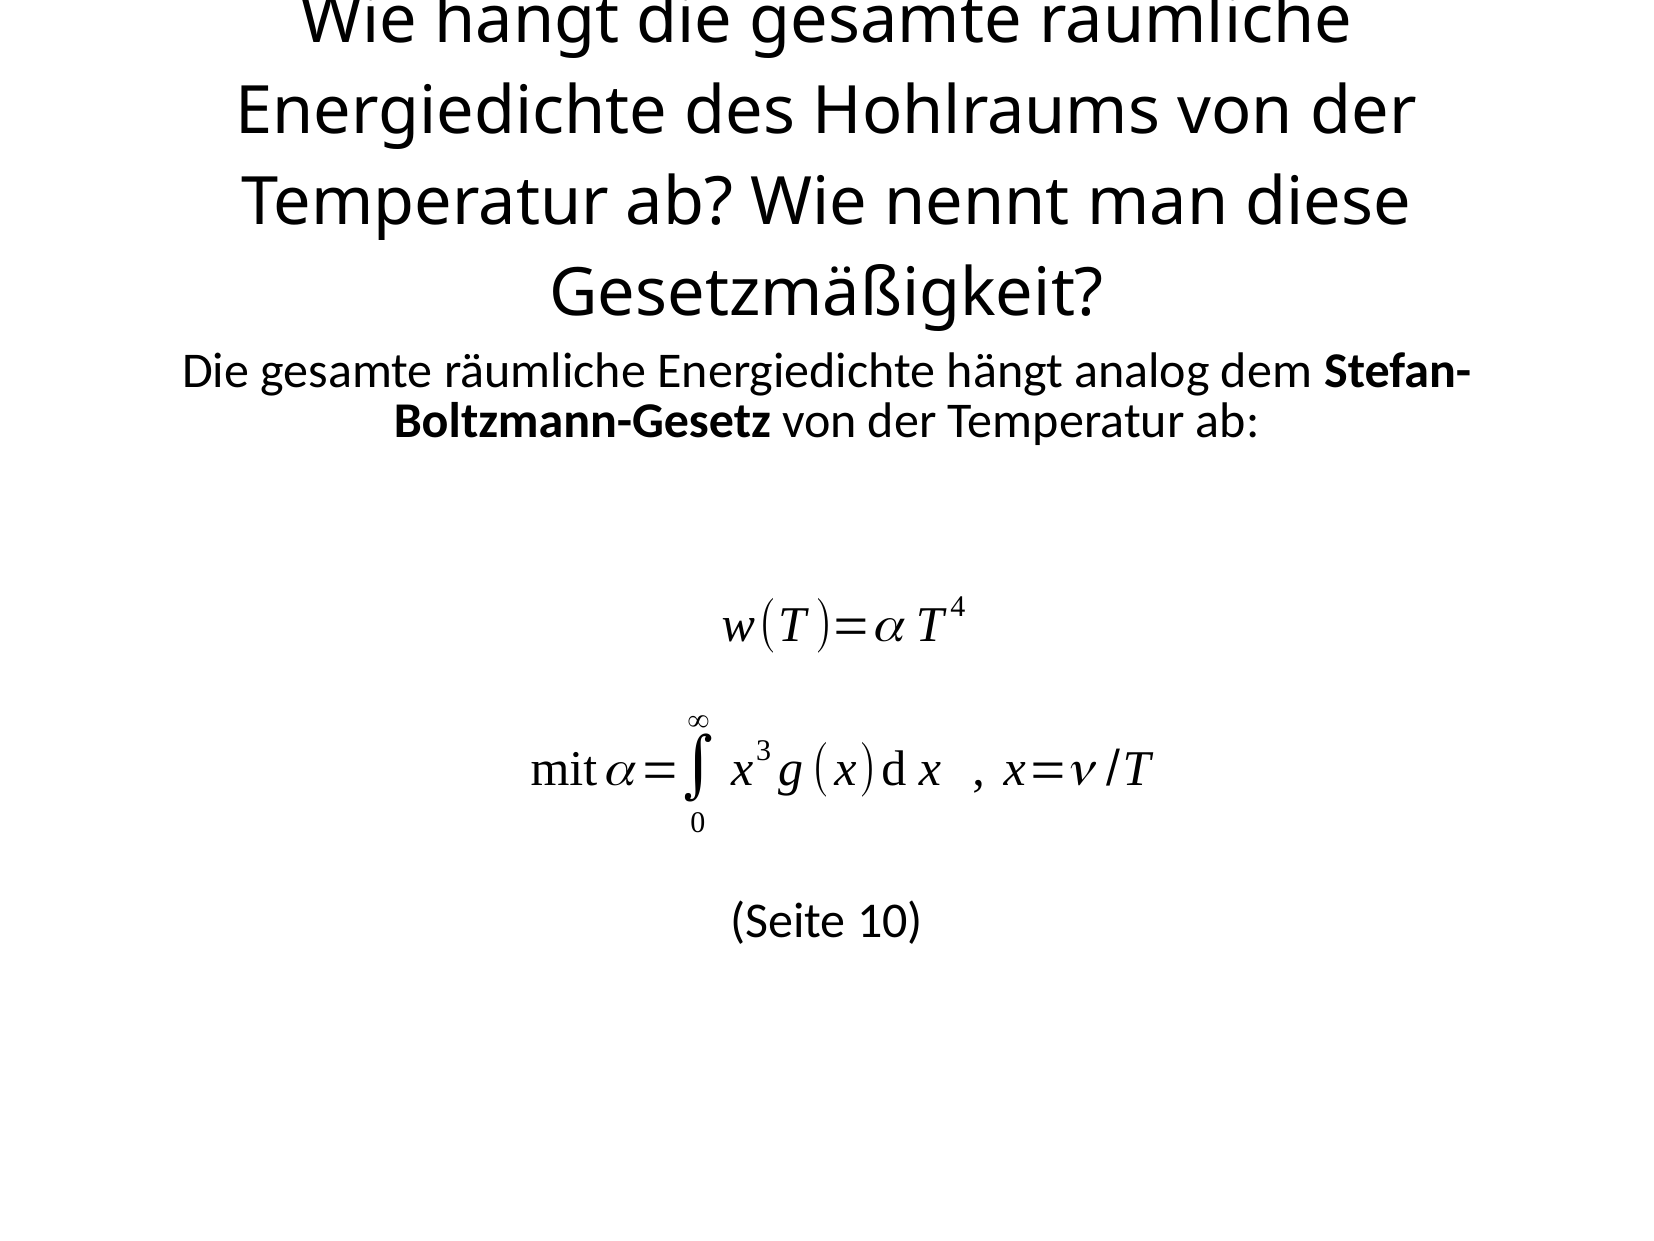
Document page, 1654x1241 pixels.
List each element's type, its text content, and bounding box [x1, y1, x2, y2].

title Wie hängt die gesamte räumliche Energiedichte des Hohlraums von der Temperatur ab? Wie nennt man diese Gesetzmäßigkeit? [82, 19, 1571, 283]
chart [514, 588, 1170, 839]
subtitle Die gesamte räumliche Energiedichte hängt analog dem Stefan-Boltzmann-Gesetz von der Temperatur ab: (Seite 10) [82, 283, 1571, 1016]
